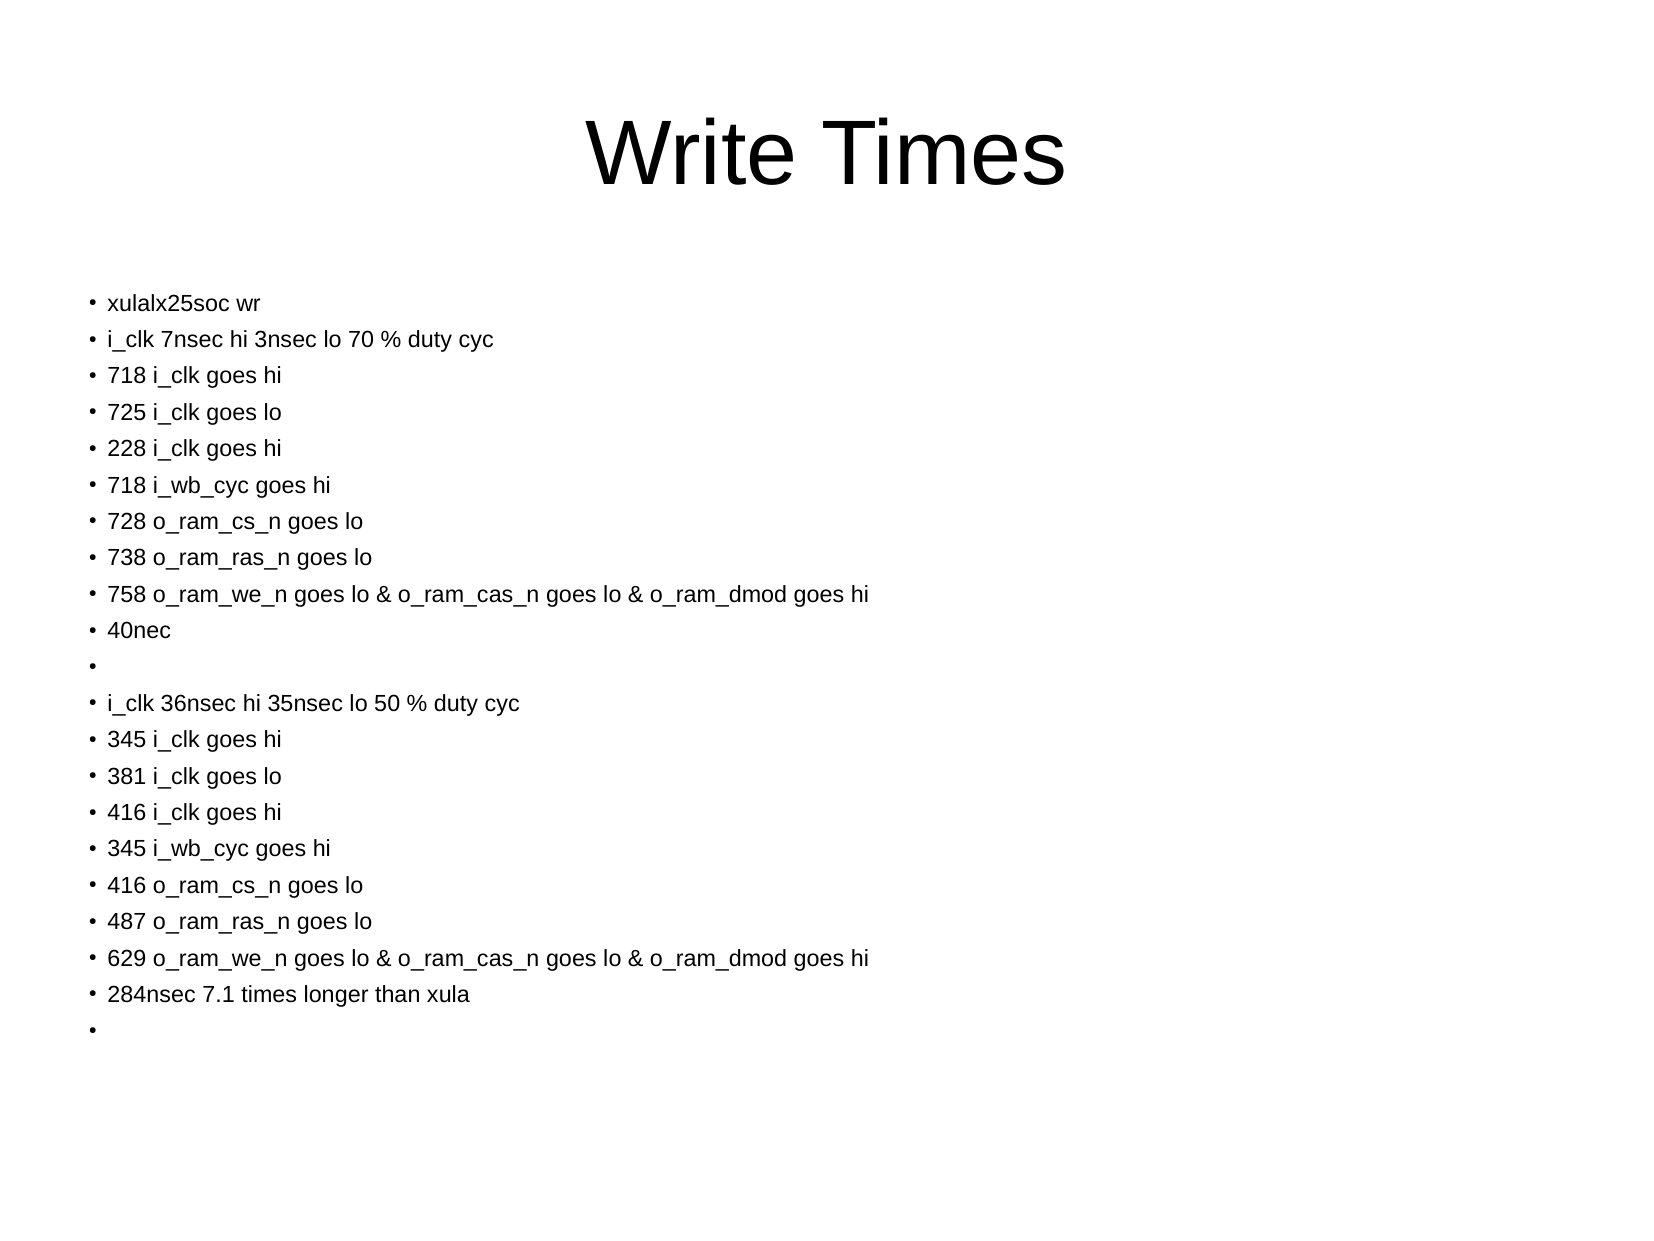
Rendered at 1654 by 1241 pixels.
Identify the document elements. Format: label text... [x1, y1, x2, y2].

list xulalx25soc wr i_clk 7nsec hi 3nsec lo 70 % duty cyc 718 i_clk goes hi 725 i_clk goes lo 228 i_clk goes hi 718 i_wb_cyc goes hi 728 o_ram_cs_n goes lo 738 o_ram_ras_n goes lo 758 o_ram_we_n goes lo & o_ram_cas_n goes lo & o_ram_dmod goes hi 40nec i_clk 36nsec hi 35nsec lo 50 % duty cyc 345 i_clk goes hi 381 i_clk goes lo 416 i_clk goes hi 345 i_wb_cyc goes hi 416 o_ram_cs_n goes lo 487 o_ram_ras_n goes lo 629 o_ram_we_n goes lo & o_ram_cas_n goes lo & o_ram_dmod goes hi 284nsec 7.1 times longer than xula [82, 290, 1571, 1010]
title Write Times [82, 49, 1571, 257]
